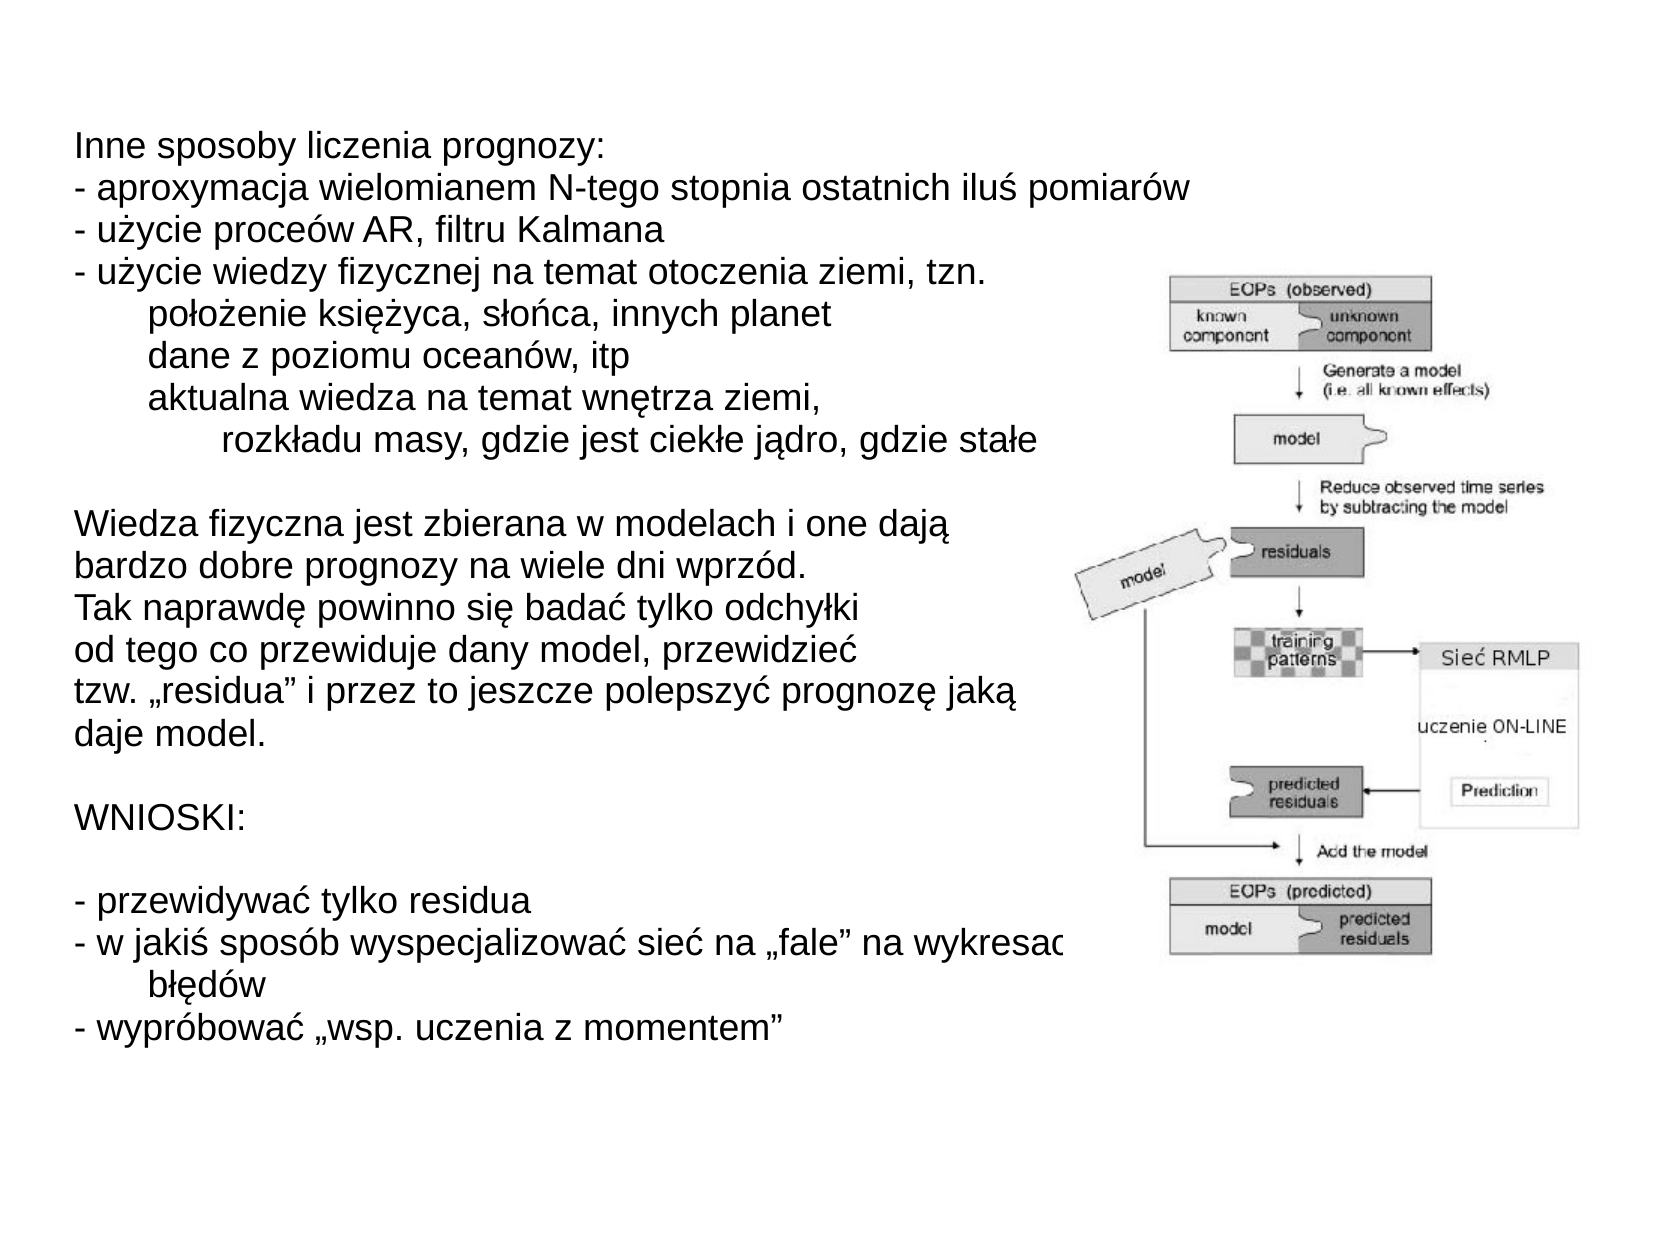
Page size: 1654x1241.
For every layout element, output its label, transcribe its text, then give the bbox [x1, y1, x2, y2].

text_box Inne sposoby liczenia prognozy: - aproxymacja wielomianem N-tego stopnia ostatnich iluś pomiarów - użycie proceów AR, filtru Kalmana - użycie wiedzy fizycznej na temat otoczenia ziemi, tzn. położenie księżyca, słońca, innych planet dane z poziomu oceanów, itp aktualna wiedza na temat wnętrza ziemi, rozkładu masy, gdzie jest ciekłe jądro, gdzie stałe Wiedza fizyczna jest zbierana w modelach i one dają bardzo dobre prognozy na wiele dni wprzód. Tak naprawdę powinno się badać tylko odchyłki od tego co przewiduje dany model, przewidzieć tzw. „residua” i przez to jeszcze polepszyć prognozę jaką daje model. WNIOSKI: - przewidywać tylko residua - w jakiś sposób wyspecjalizować sieć na „fale” na wykresach błędów - wypróbować „wsp. uczenia z momentem” [59, 116, 1206, 1056]
picture [1063, 257, 1599, 975]
